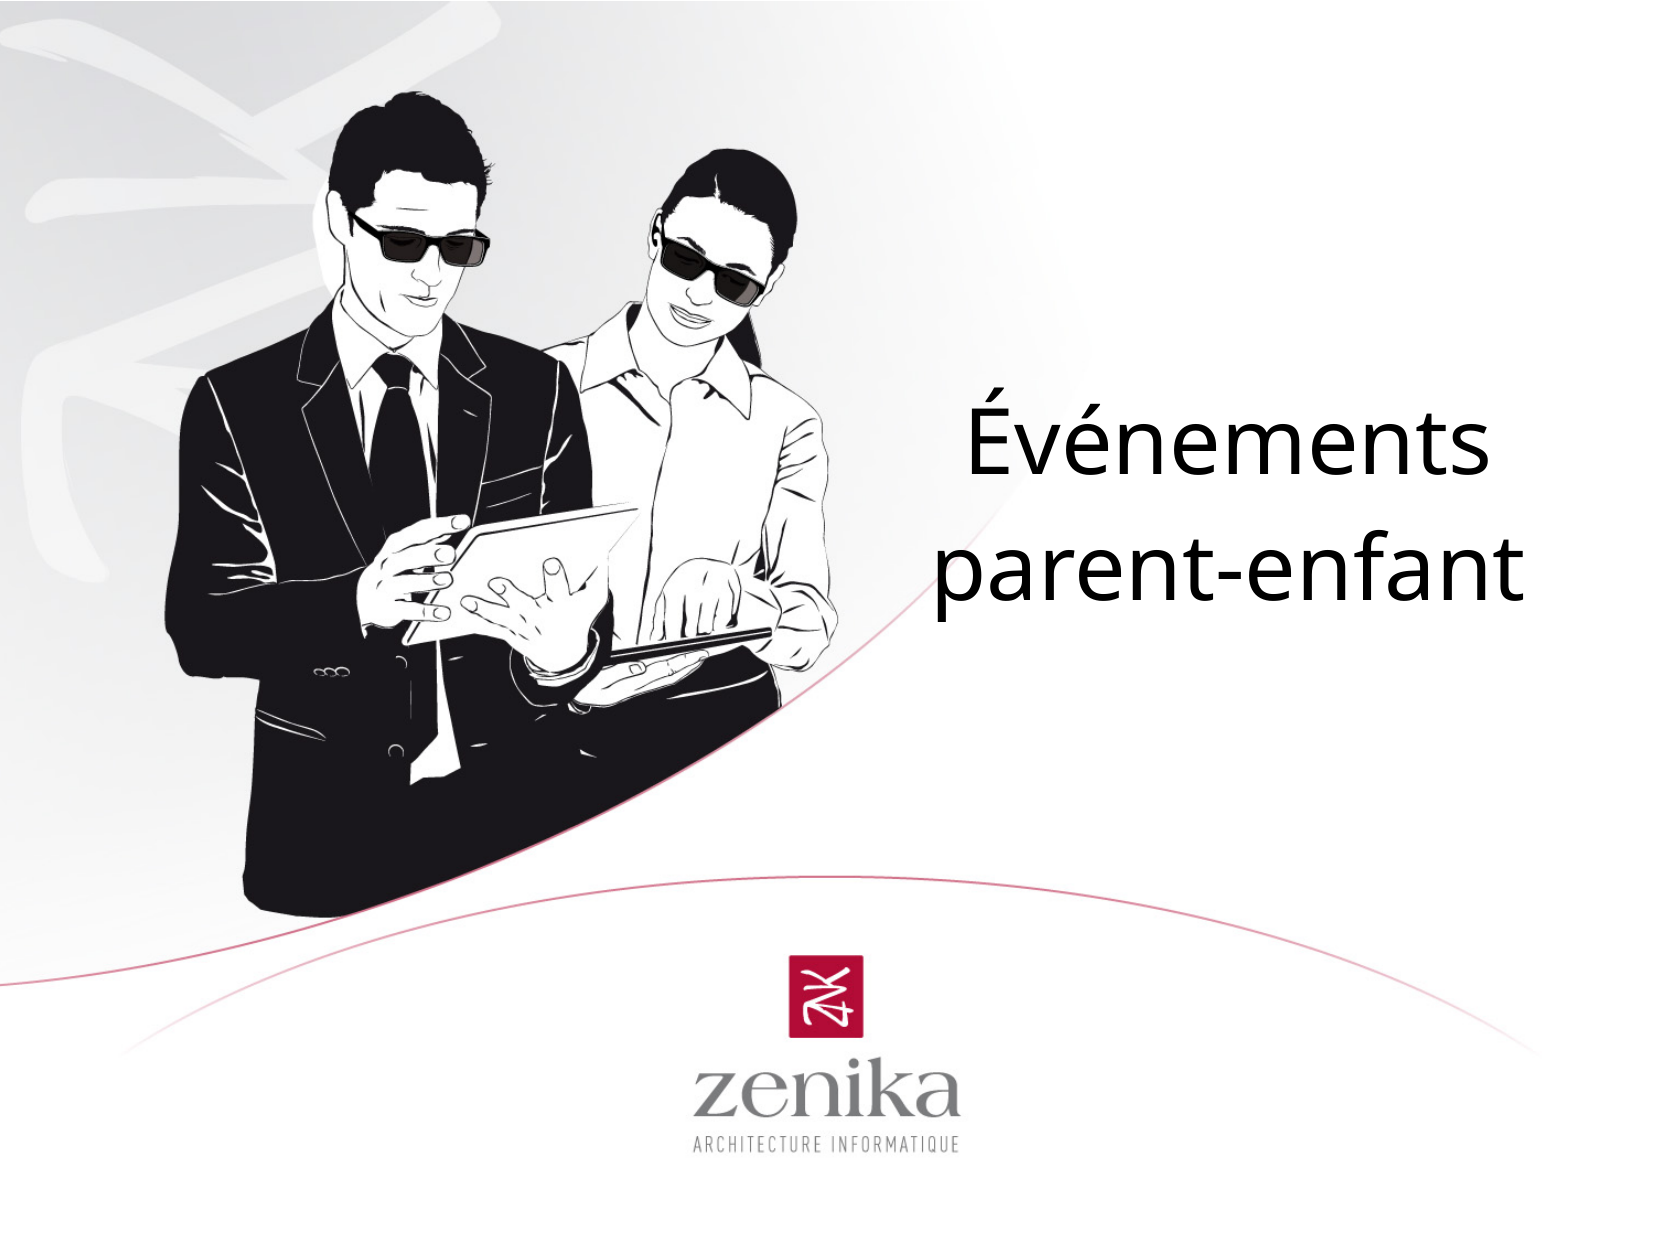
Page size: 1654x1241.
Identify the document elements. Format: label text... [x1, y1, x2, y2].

picture [0, 1, 1652, 1241]
subtitle [885, 590, 1571, 875]
title Événements parent-enfant [885, 366, 1571, 590]
